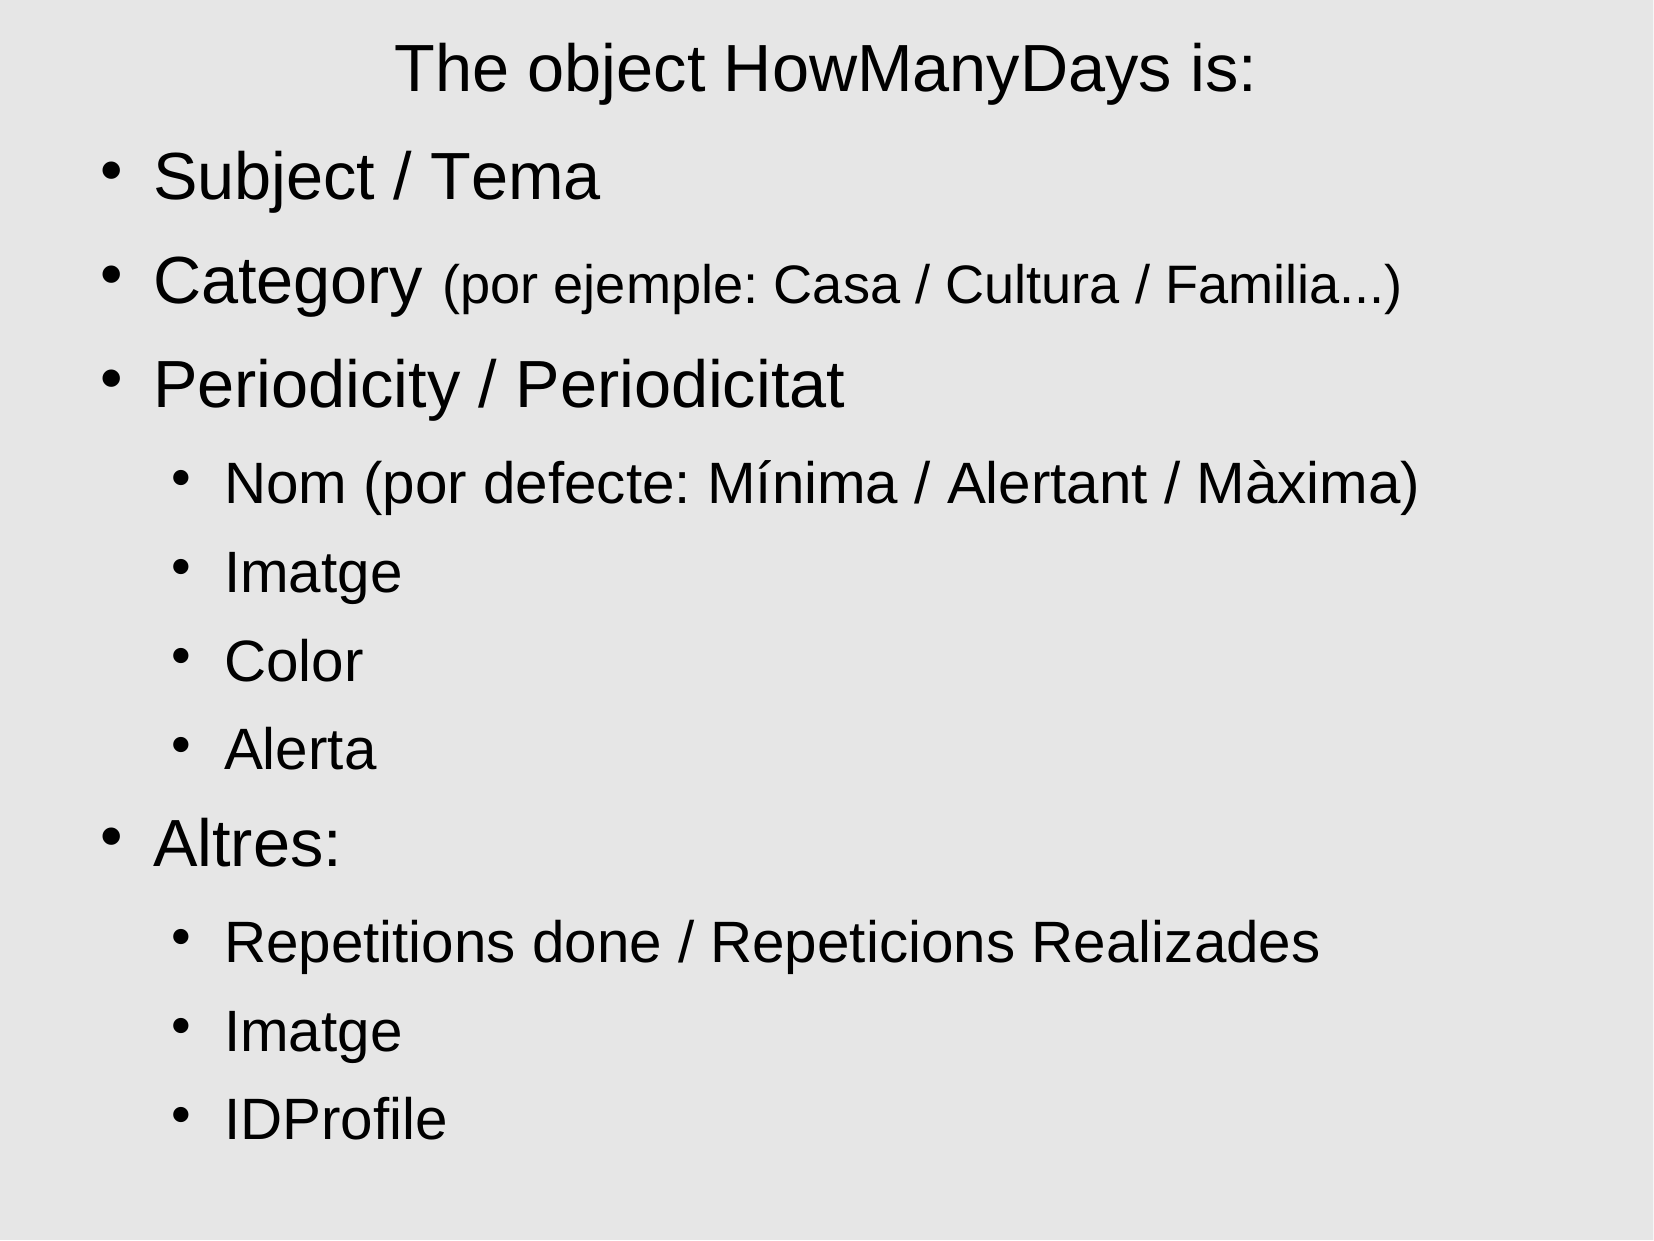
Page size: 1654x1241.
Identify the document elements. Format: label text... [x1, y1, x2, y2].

list Subject / Tema Category (por ejemple: Casa / Cultura / Familia...) Periodicity / Periodicitat Nom (por defecte: Mínima / Alertant / Màxima) Imatge Color Alerta Altres: Repetitions done / Repeticions Realizades Imatge IDProfile [82, 135, 1571, 1199]
title The object HowManyDays is: [82, 0, 1571, 134]
